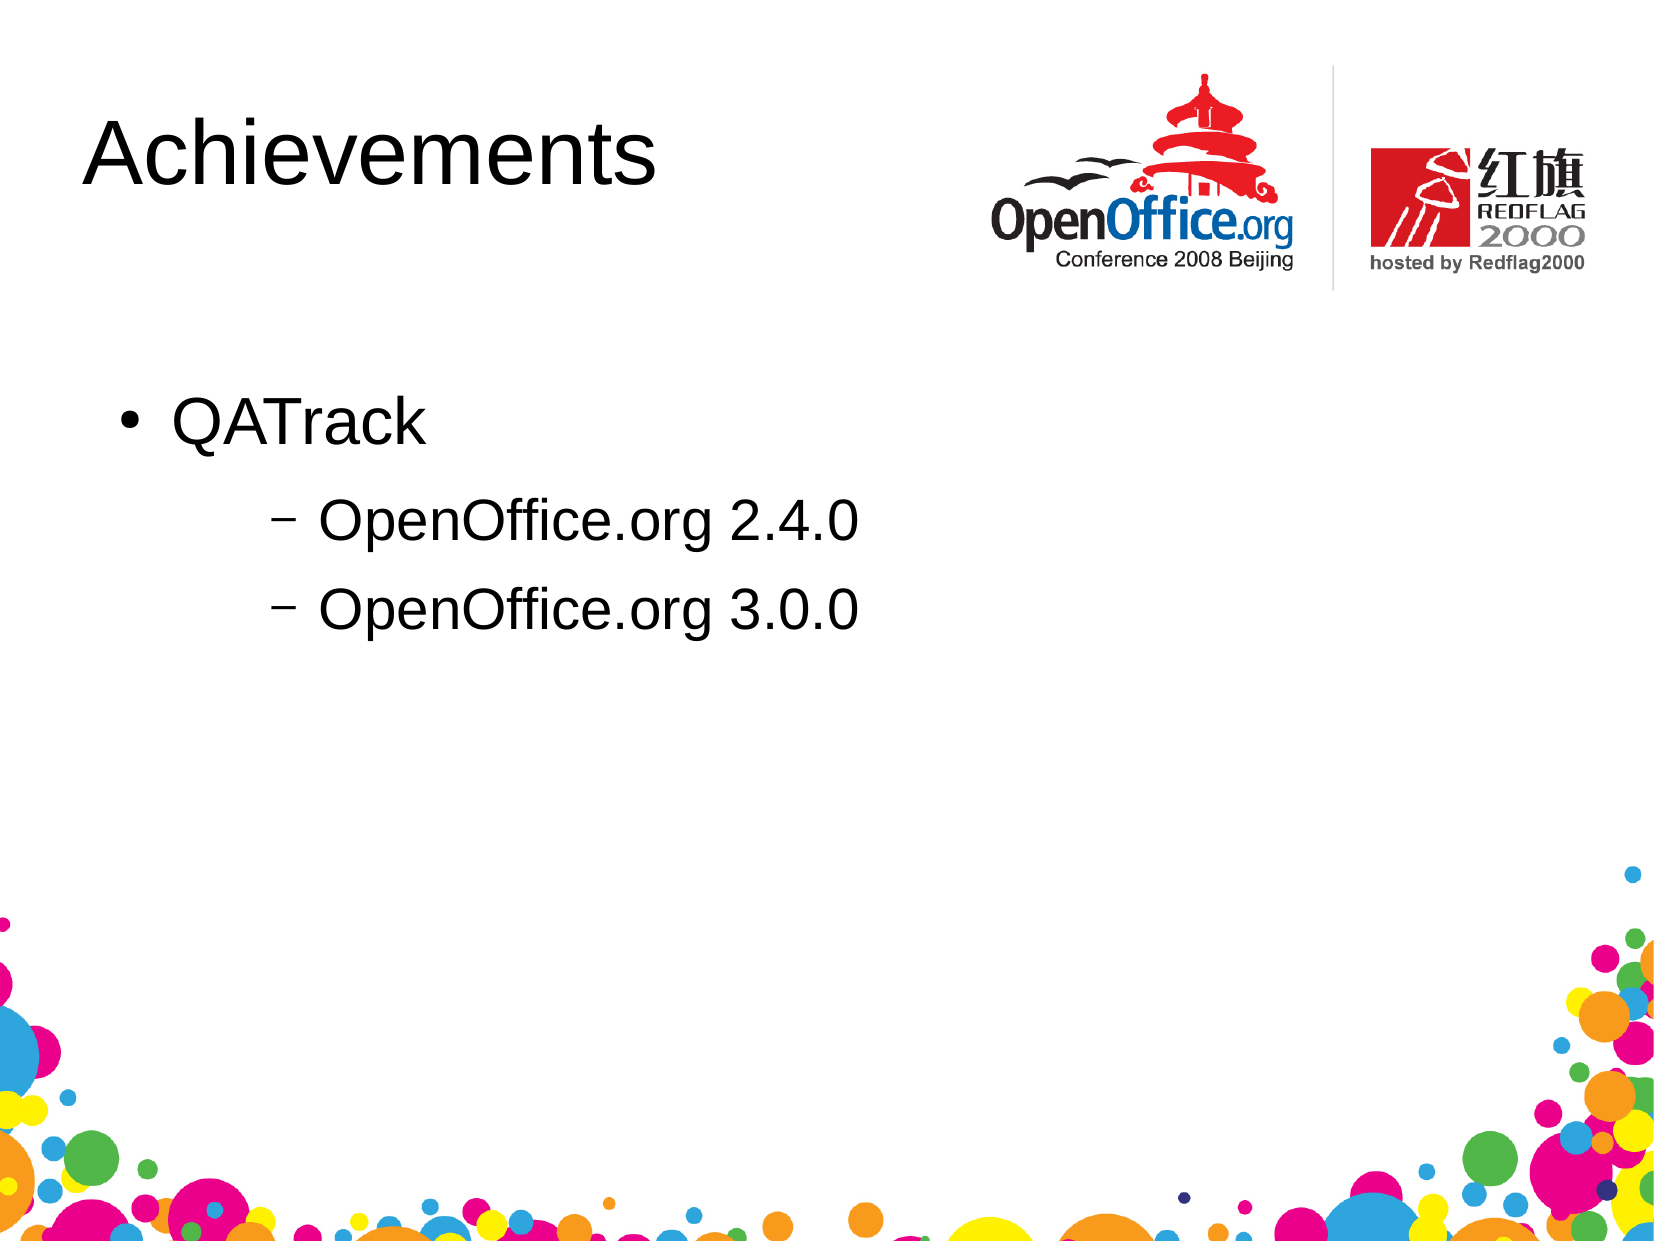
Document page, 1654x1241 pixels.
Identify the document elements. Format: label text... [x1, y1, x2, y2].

picture [0, 0, 1654, 1241]
list QATrack OpenOffice.org 2.4.0 OpenOffice.org 3.0.0 [82, 383, 1571, 1094]
title Achievements [82, 56, 1571, 250]
